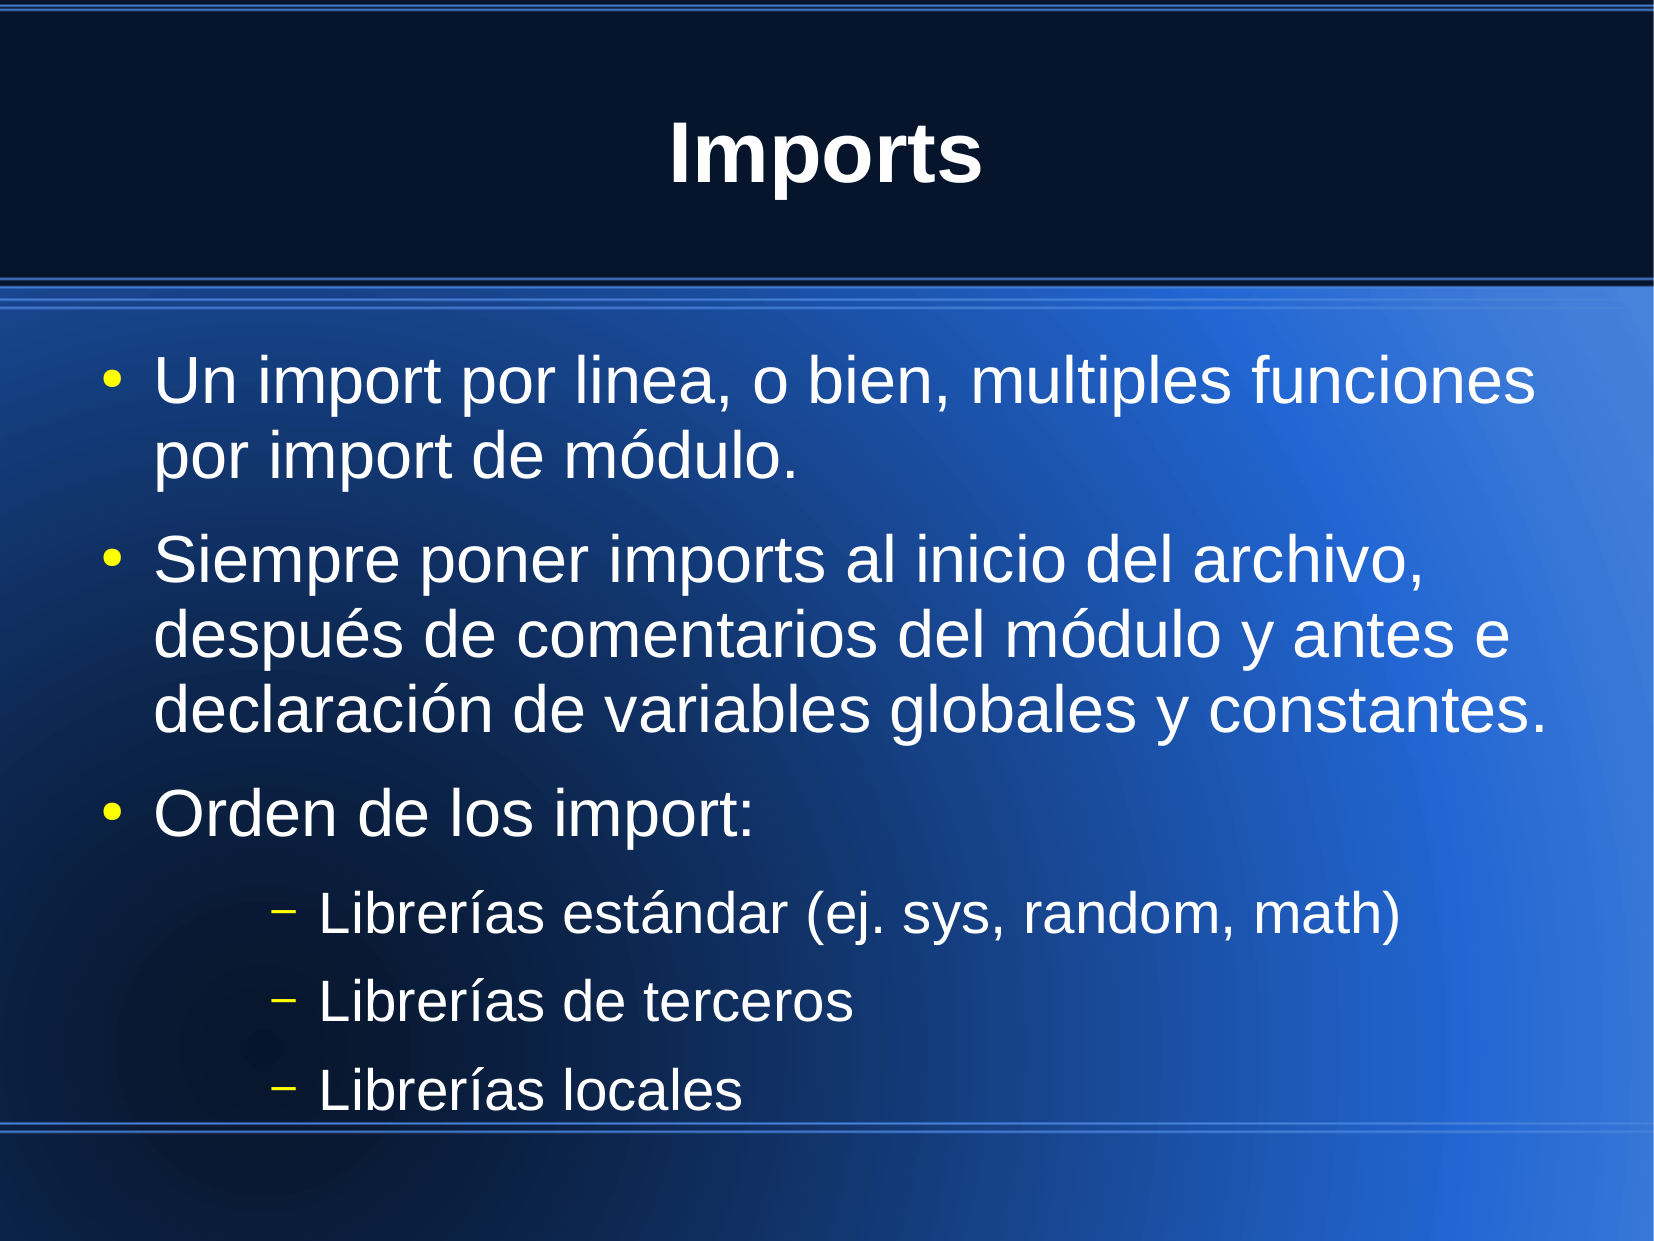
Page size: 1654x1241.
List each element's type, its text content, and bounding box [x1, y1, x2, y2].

title Imports [82, 49, 1571, 257]
list Un import por linea, o bien, multiples funciones por import de módulo. Siempre poner imports al inicio del archivo, después de comentarios del módulo y antes e declaración de variables globales y constantes. Orden de los import: Librerías estándar (ej. sys, random, math) Librerías de terceros Librerías locales [82, 343, 1571, 1123]
picture [0, 0, 1654, 1241]
